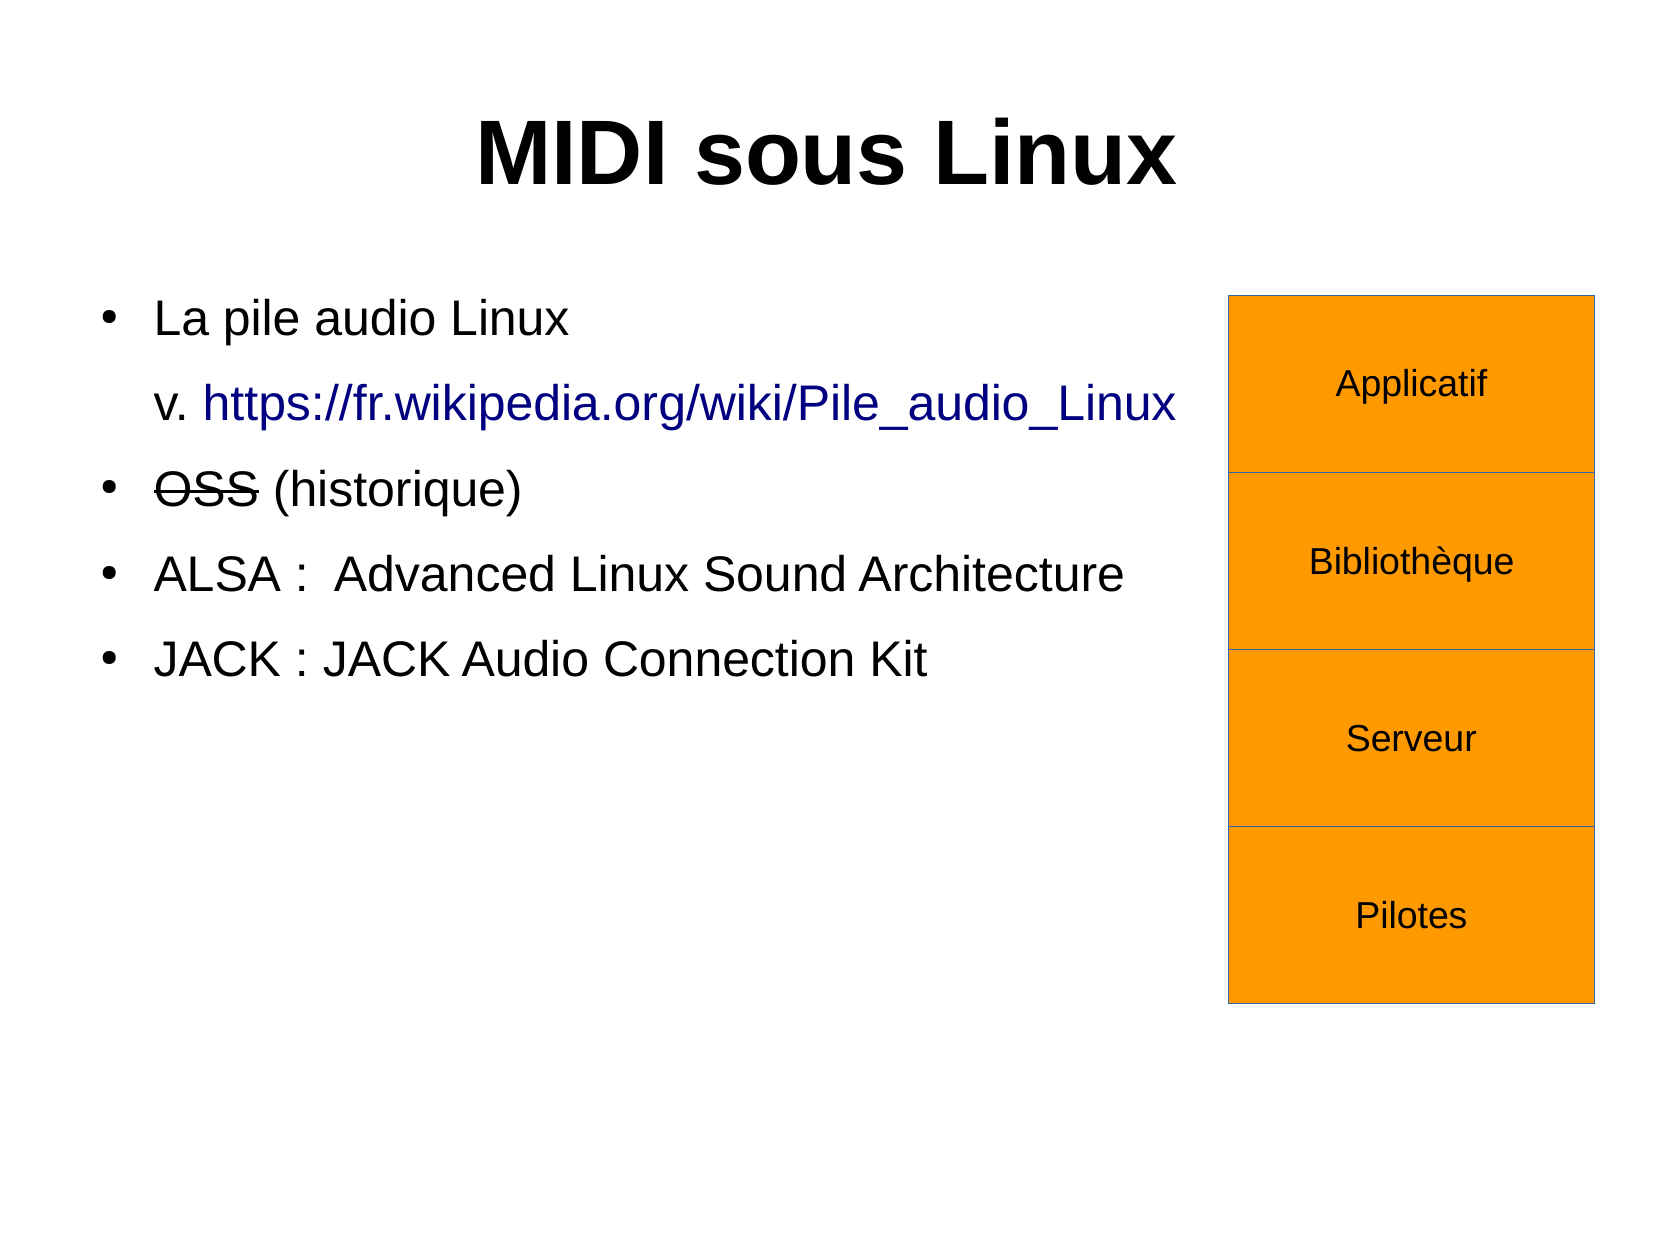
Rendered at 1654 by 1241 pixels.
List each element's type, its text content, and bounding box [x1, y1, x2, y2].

text_box Applicatif [1228, 295, 1595, 472]
text_box Serveur [1228, 649, 1595, 826]
text_box Bibliothèque [1228, 472, 1595, 649]
title MIDI sous Linux [82, 49, 1571, 257]
list La pile audio Linux v. https://fr.wikipedia.org/wiki/Pile_audio_Linux OSS (historique) ALSA : Advanced Linux Sound Architecture JACK : JACK Audio Connection Kit [82, 290, 1182, 1075]
text_box Pilotes [1228, 826, 1595, 1004]
